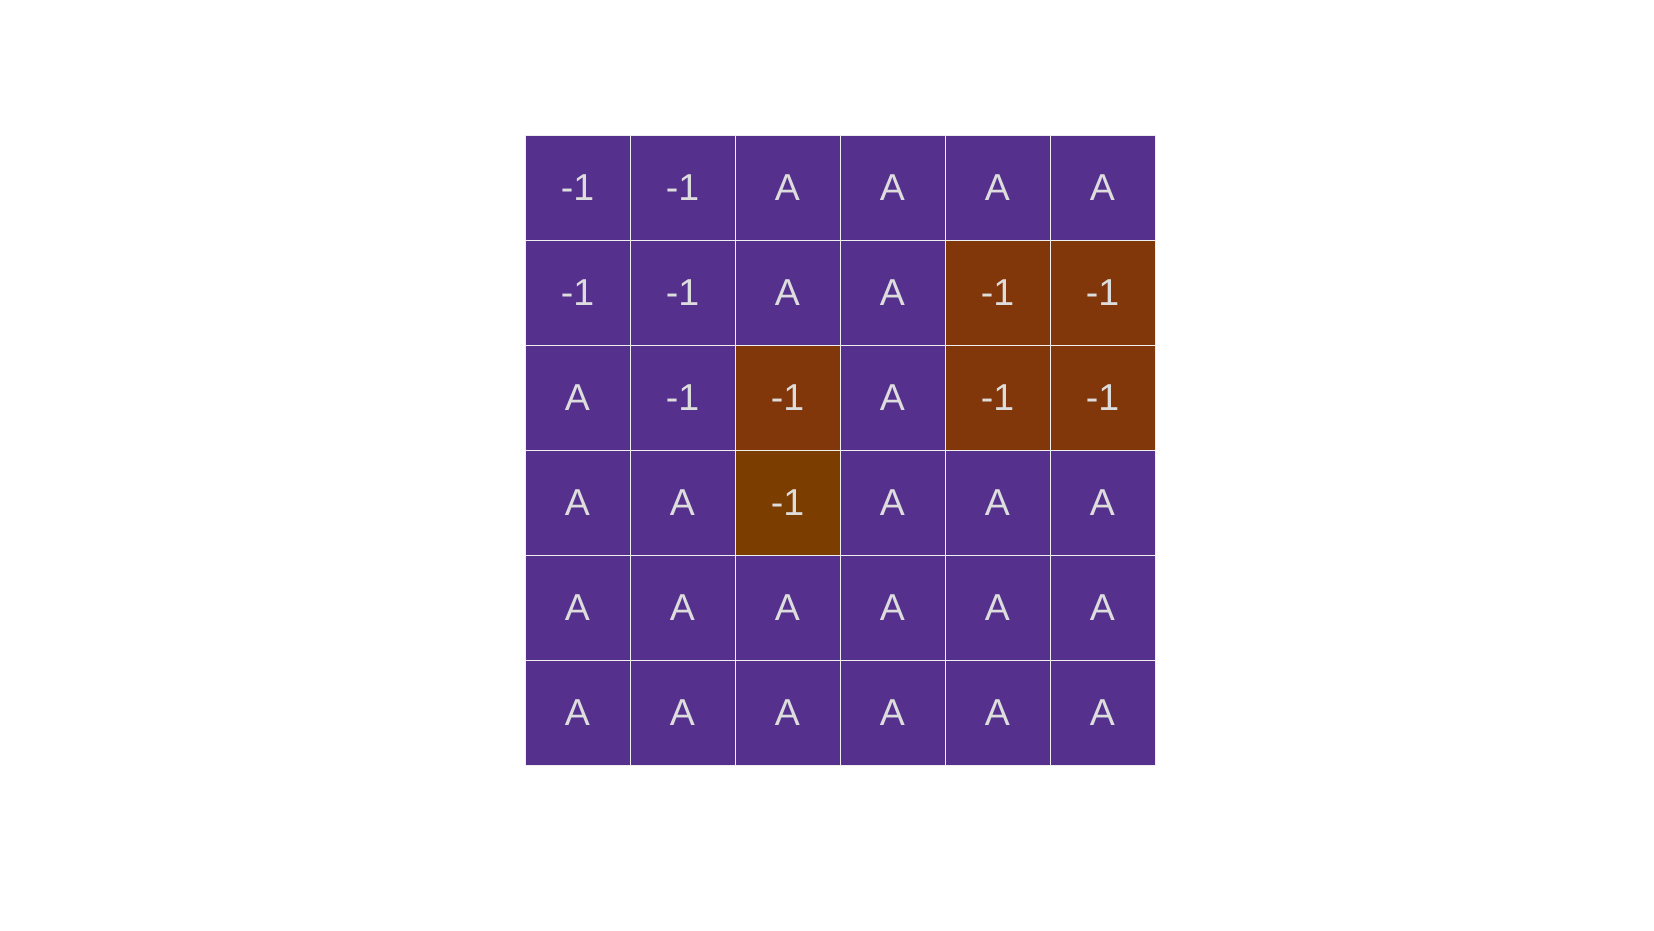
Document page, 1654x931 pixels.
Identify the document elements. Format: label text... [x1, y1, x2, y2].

text_box A [735, 555, 840, 660]
text_box A [735, 240, 840, 345]
text_box A [1050, 555, 1156, 660]
text_box A [525, 345, 630, 450]
text_box -1 [525, 240, 630, 345]
text_box -1 [735, 450, 840, 555]
text_box -1 [945, 345, 1050, 450]
text_box A [1050, 660, 1156, 766]
text_box A [840, 660, 945, 766]
text_box A [735, 660, 840, 766]
text_box -1 [945, 240, 1050, 345]
text_box A [630, 450, 735, 555]
text_box A [525, 660, 630, 766]
text_box A [525, 555, 630, 660]
text_box A [1050, 450, 1156, 555]
text_box A [945, 135, 1050, 240]
text_box -1 [630, 135, 735, 240]
text_box -1 [630, 240, 735, 345]
text_box A [735, 135, 840, 240]
text_box -1 [1050, 345, 1156, 450]
text_box -1 [1050, 240, 1156, 345]
text_box -1 [630, 345, 735, 450]
text_box A [840, 450, 945, 555]
text_box A [945, 450, 1050, 555]
text_box A [945, 555, 1050, 660]
text_box A [840, 135, 945, 240]
text_box -1 [525, 135, 630, 240]
text_box A [840, 240, 945, 345]
text_box A [630, 555, 735, 660]
text_box A [945, 660, 1050, 766]
text_box A [840, 345, 945, 450]
text_box A [840, 555, 945, 660]
text_box A [525, 450, 630, 555]
text_box -1 [735, 345, 840, 450]
text_box A [630, 660, 735, 766]
text_box A [1050, 135, 1156, 240]
